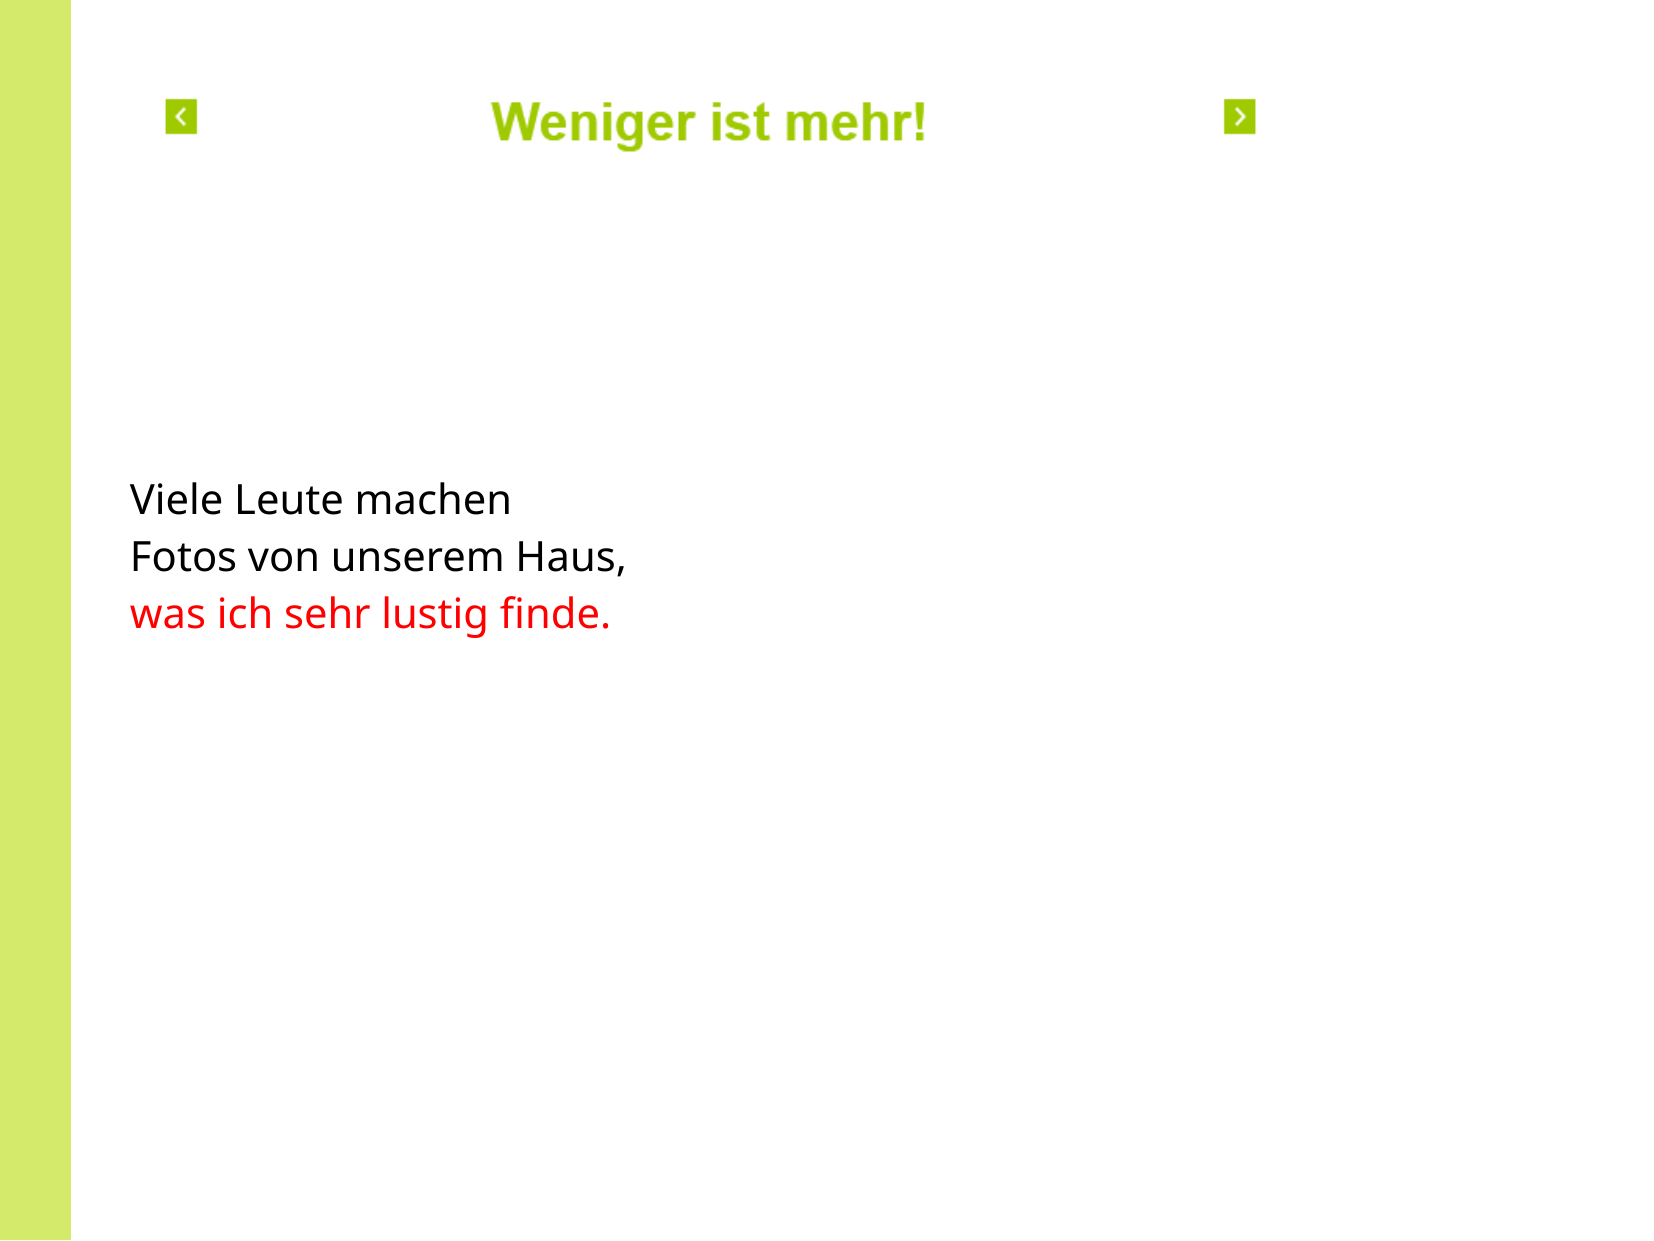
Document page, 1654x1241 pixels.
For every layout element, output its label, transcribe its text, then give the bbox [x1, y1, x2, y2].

title Viele Leute machen Fotos von unserem Haus, was ich sehr lustig finde. [129, 0, 792, 1241]
picture [155, 74, 1276, 166]
text_box [0, 0, 71, 1241]
